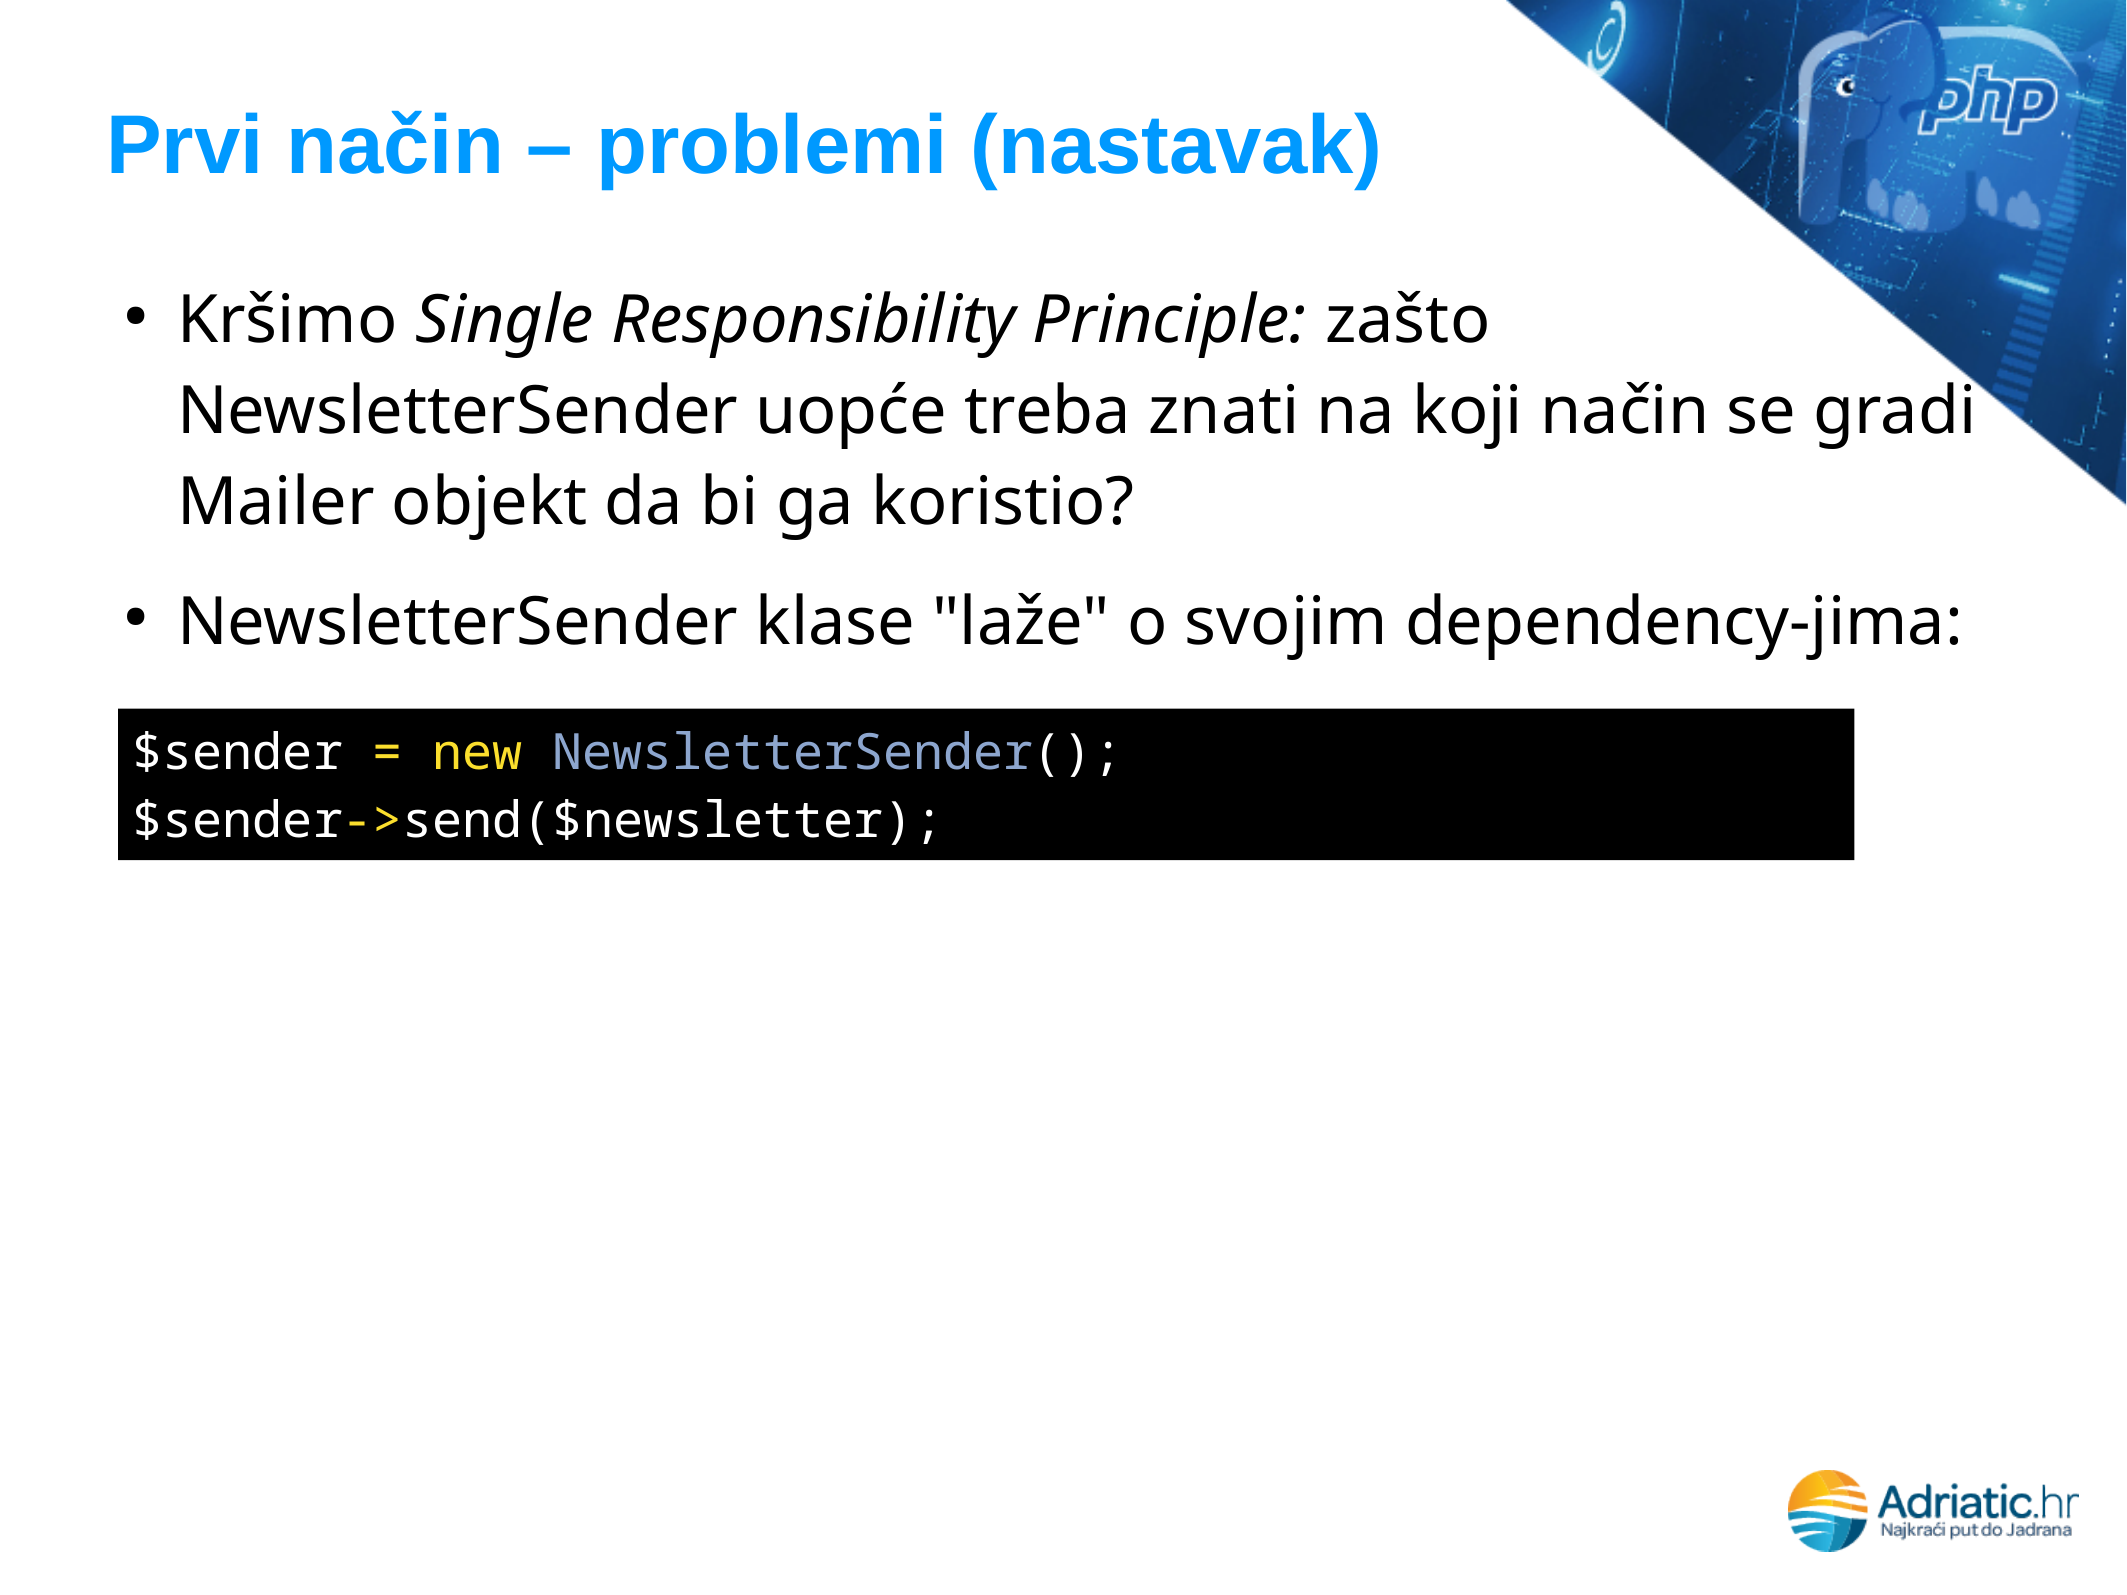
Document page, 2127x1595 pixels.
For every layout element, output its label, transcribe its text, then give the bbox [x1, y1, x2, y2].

picture [1788, 1470, 2079, 1552]
title Prvi način – problemi (nastavak) [106, 70, 1630, 219]
text_box $sender = new NewsletterSender(); $sender->send($newsletter); [118, 708, 1855, 851]
list Kršimo Single Responsibility Principle: zašto NewsletterSender uopće treba znati na koji način se gradi Mailer objekt da bi ga koristio? NewsletterSender klase "laže" o svojim dependency-jima: [106, 271, 1997, 1453]
picture [1505, 0, 2127, 625]
